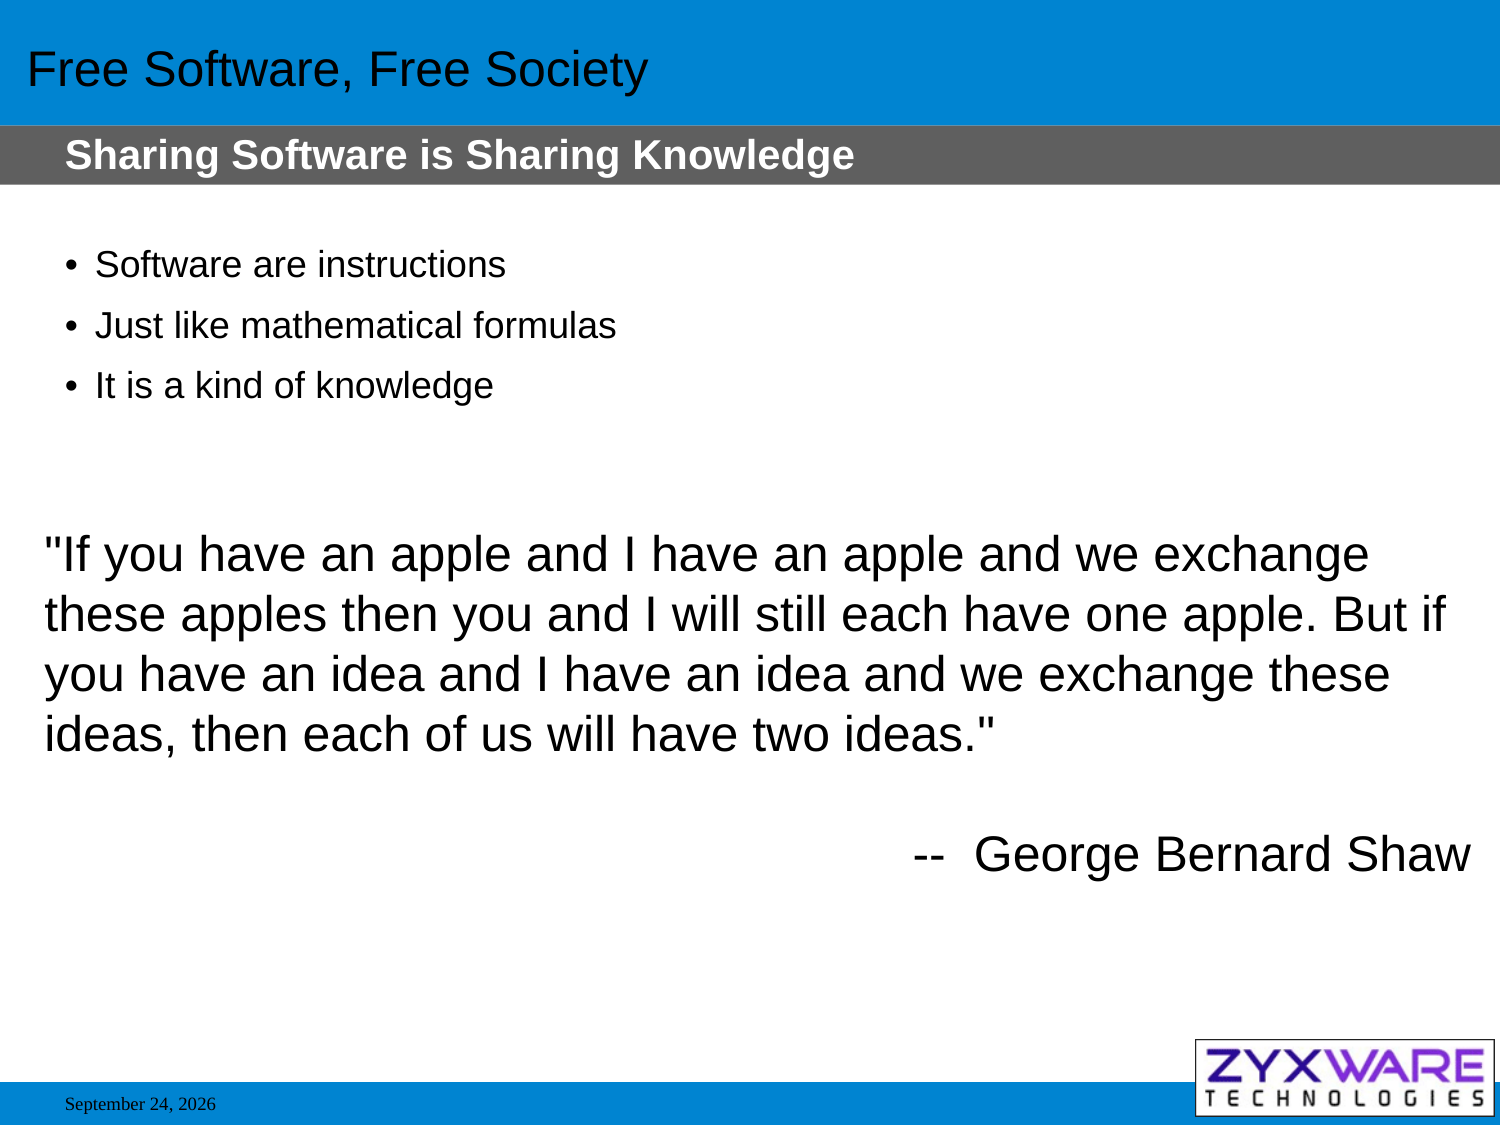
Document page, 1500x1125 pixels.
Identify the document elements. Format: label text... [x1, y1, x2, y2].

list Software are instructions Just like mathematical formulas It is a kind of knowledge [64, 243, 1436, 407]
text_box "If you have an apple and I have an apple and we exchange these apples then you and I will still each have one apple. But if you have an idea and I have an idea and we exchange these ideas, then each of us will have two ideas." -- George Bernard Shaw [29, 513, 1500, 889]
picture [1195, 1039, 1495, 1117]
title Sharing Software is Sharing Knowledge [64, 125, 1436, 185]
